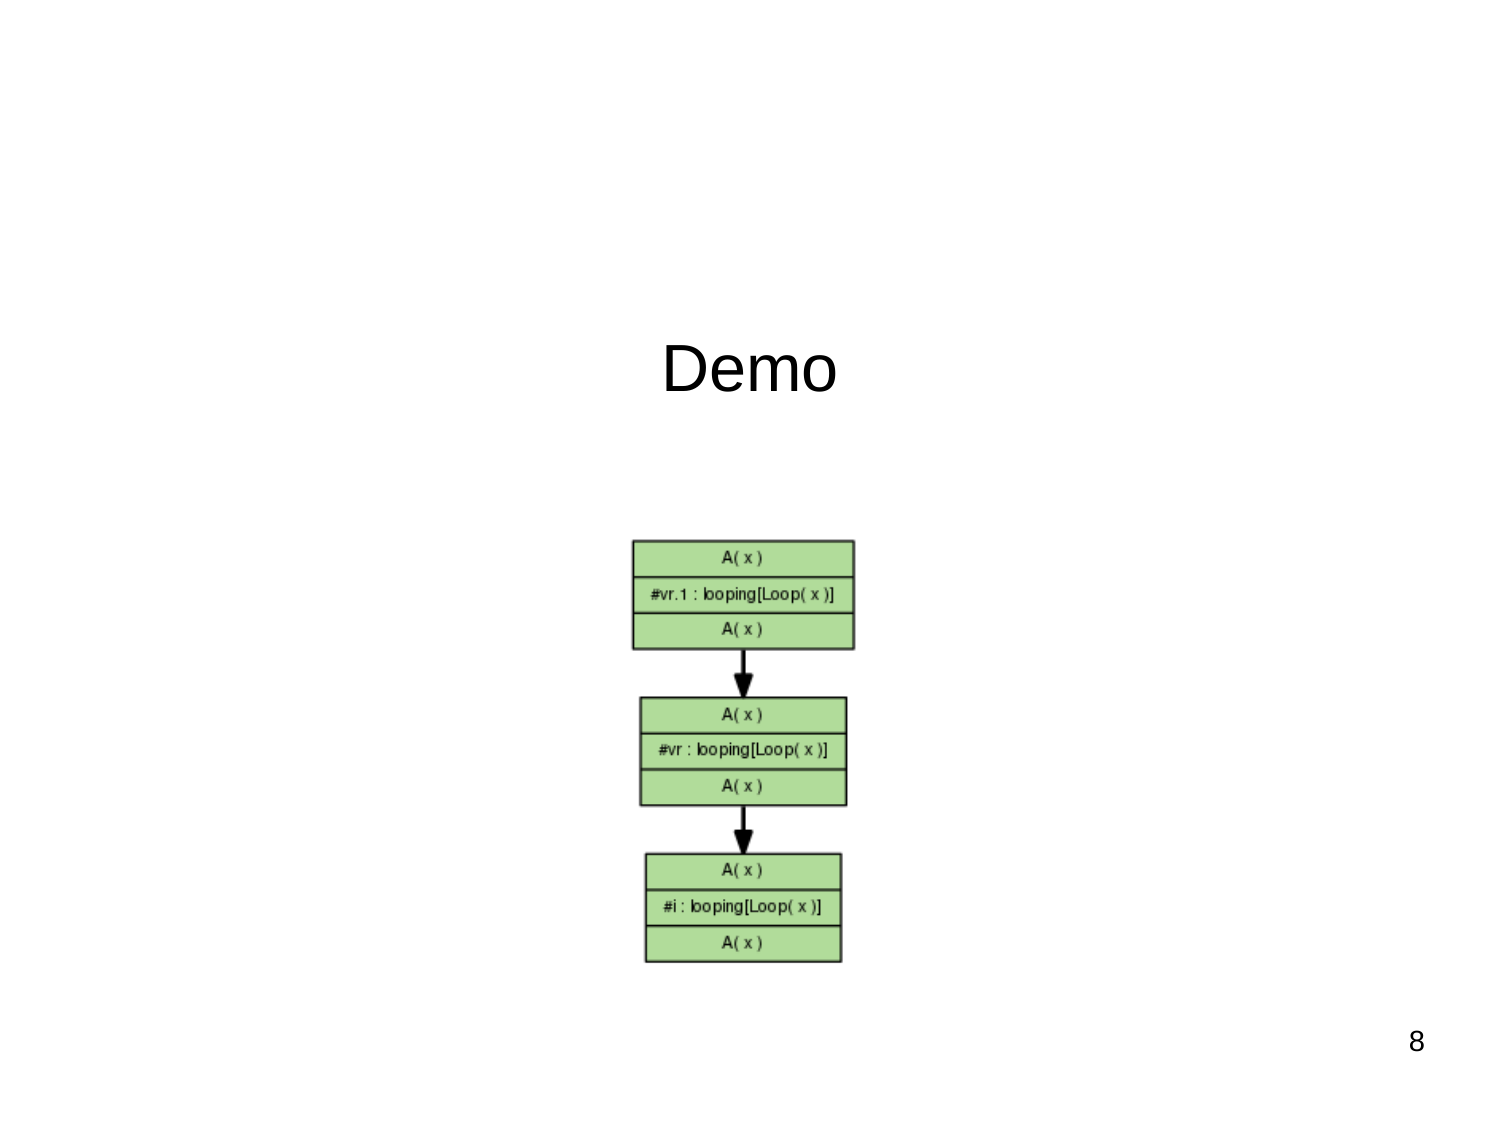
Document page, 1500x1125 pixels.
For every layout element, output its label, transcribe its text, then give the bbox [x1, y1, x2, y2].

subtitle Demo [75, 44, 1425, 692]
picture [625, 532, 862, 971]
